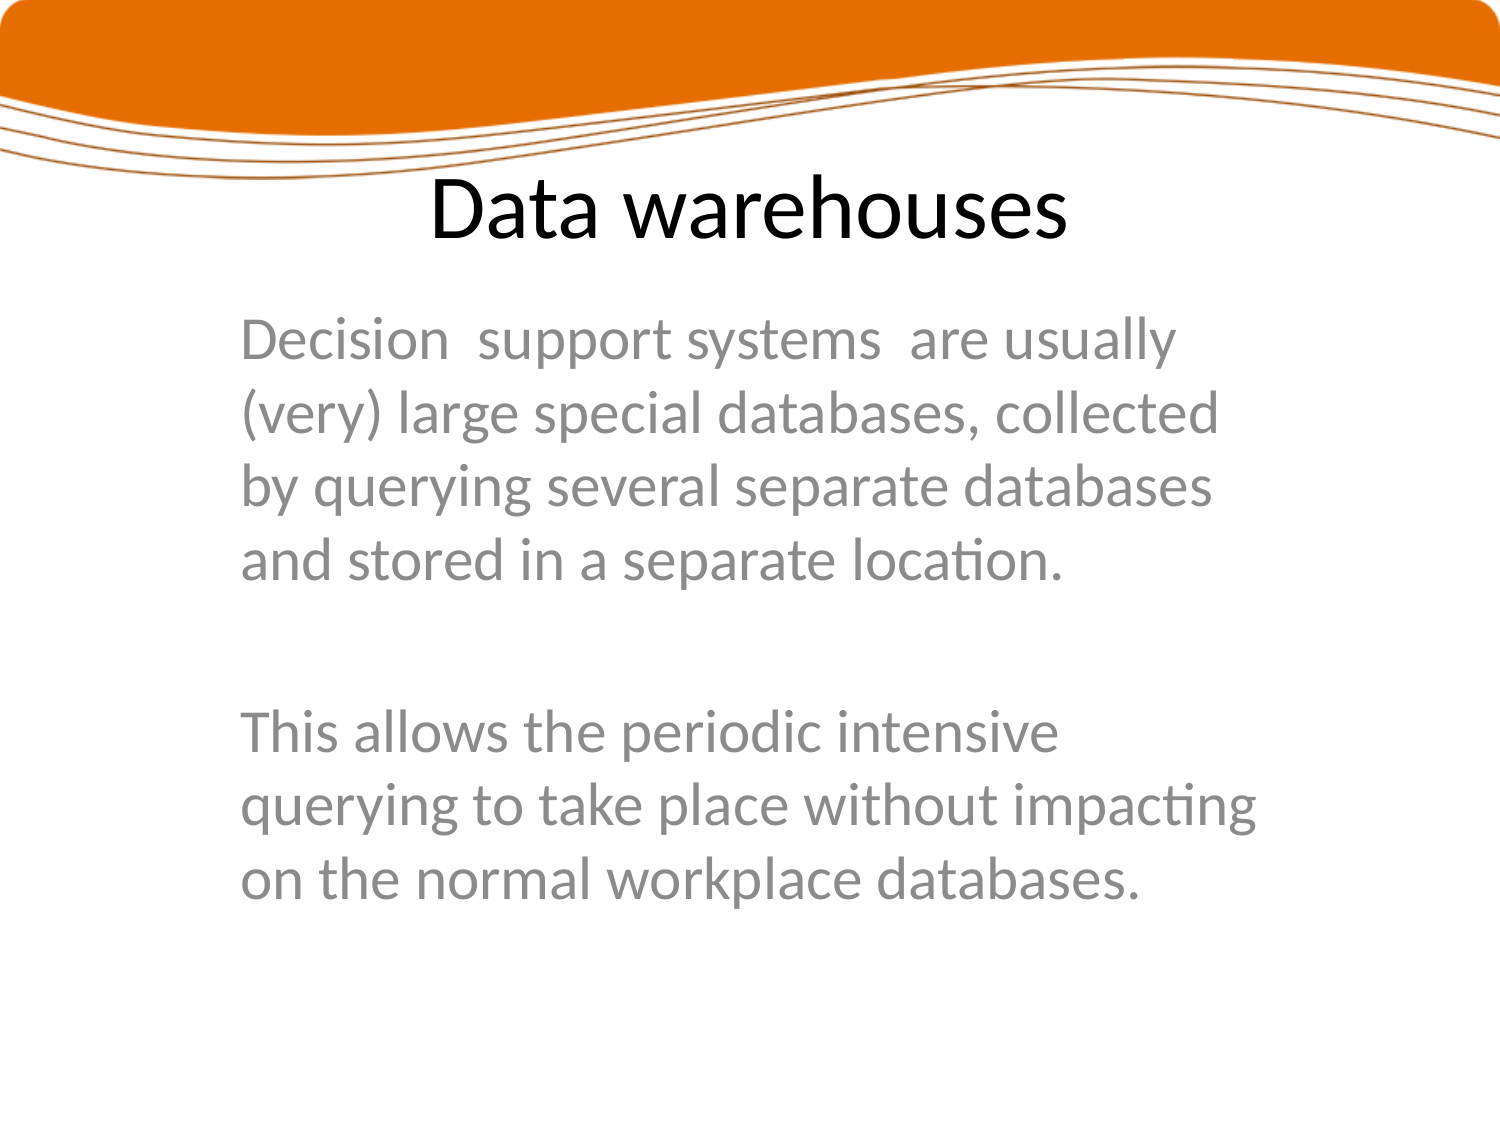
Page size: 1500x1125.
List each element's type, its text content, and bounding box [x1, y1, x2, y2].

subtitle Decision support systems are usually (very) large special databases, collected by querying several separate databases and stored in a separate location. This allows the periodic intensive querying to take place without impacting on the normal workplace databases. [225, 290, 1275, 988]
title Data warehouses [75, 125, 1425, 279]
picture [0, 0, 1500, 180]
